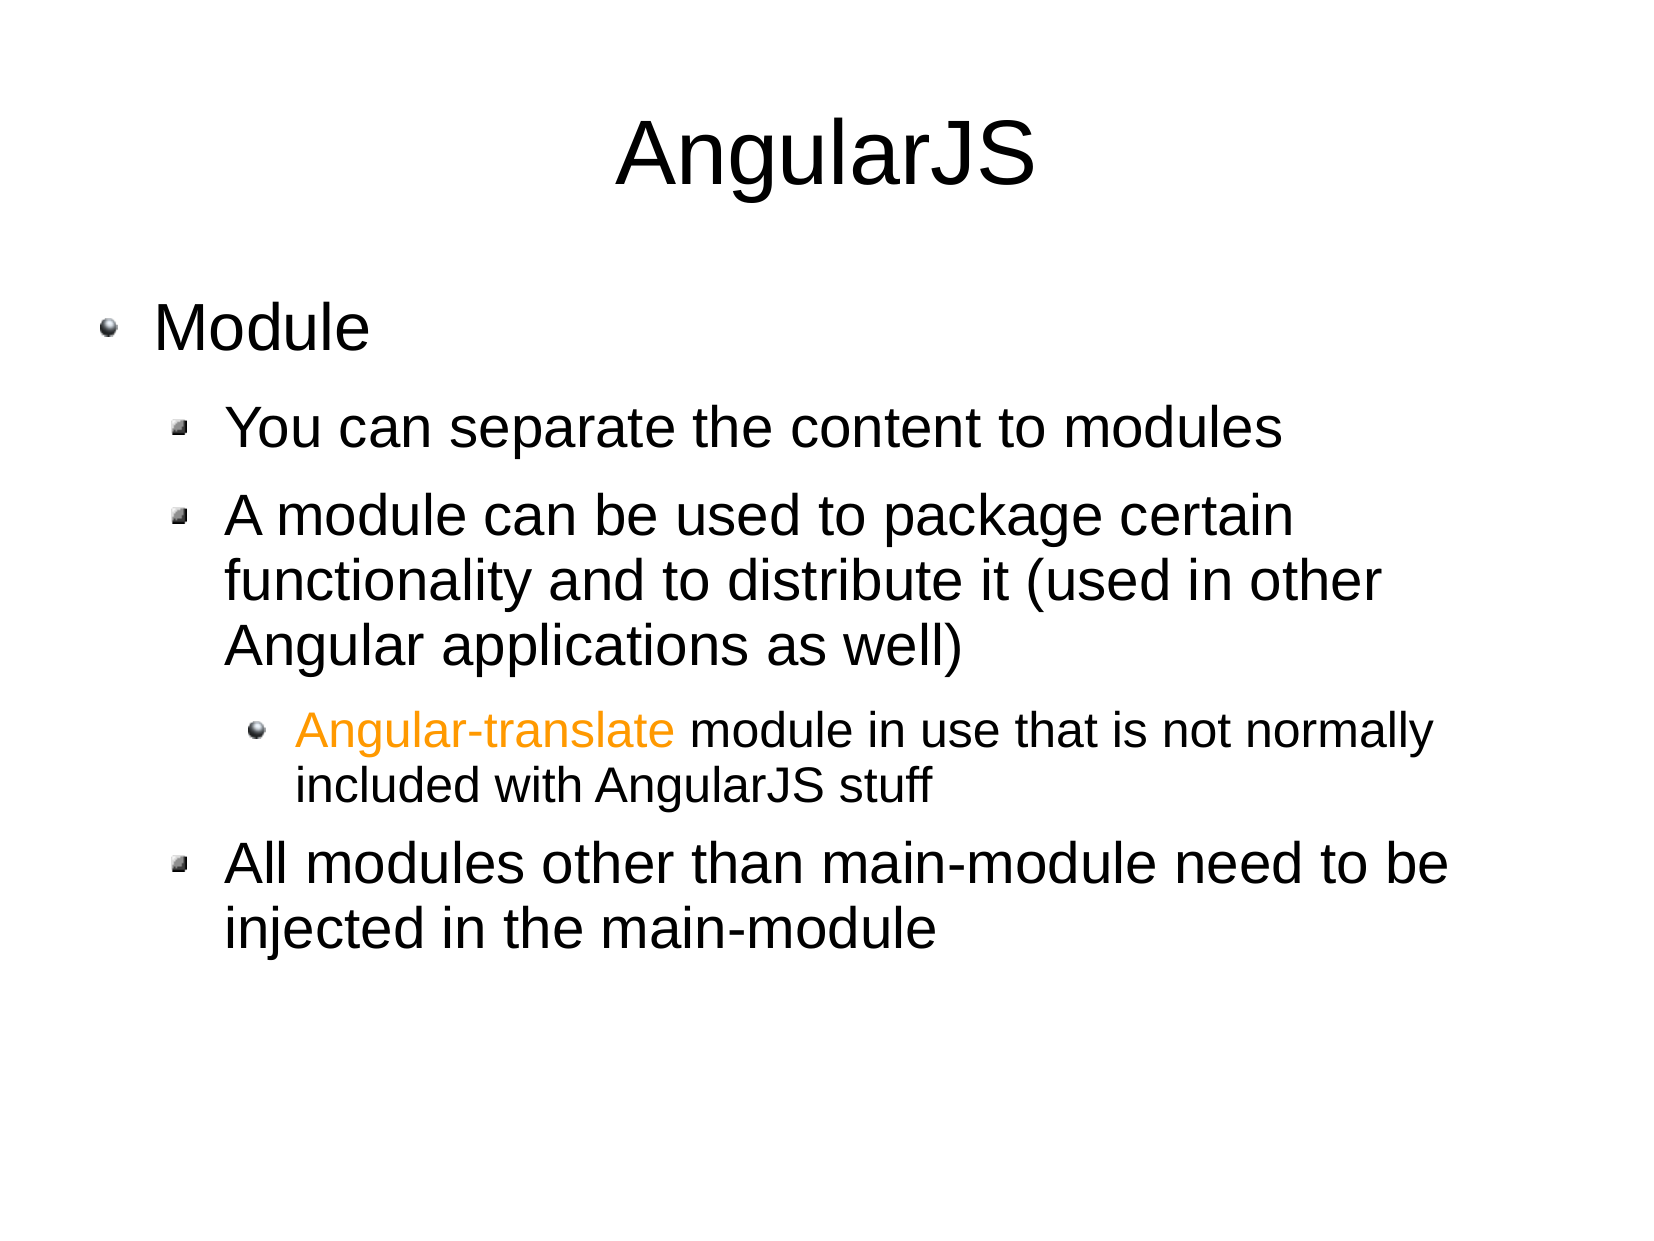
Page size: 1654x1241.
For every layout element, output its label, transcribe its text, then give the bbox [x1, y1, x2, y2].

list Module You can separate the content to modules A module can be used to package certain functionality and to distribute it (used in other Angular applications as well) Angular-translate module in use that is not normally included with AngularJS stuff All modules other than main-module need to be injected in the main-module [82, 290, 1571, 1010]
title AngularJS [82, 49, 1571, 257]
